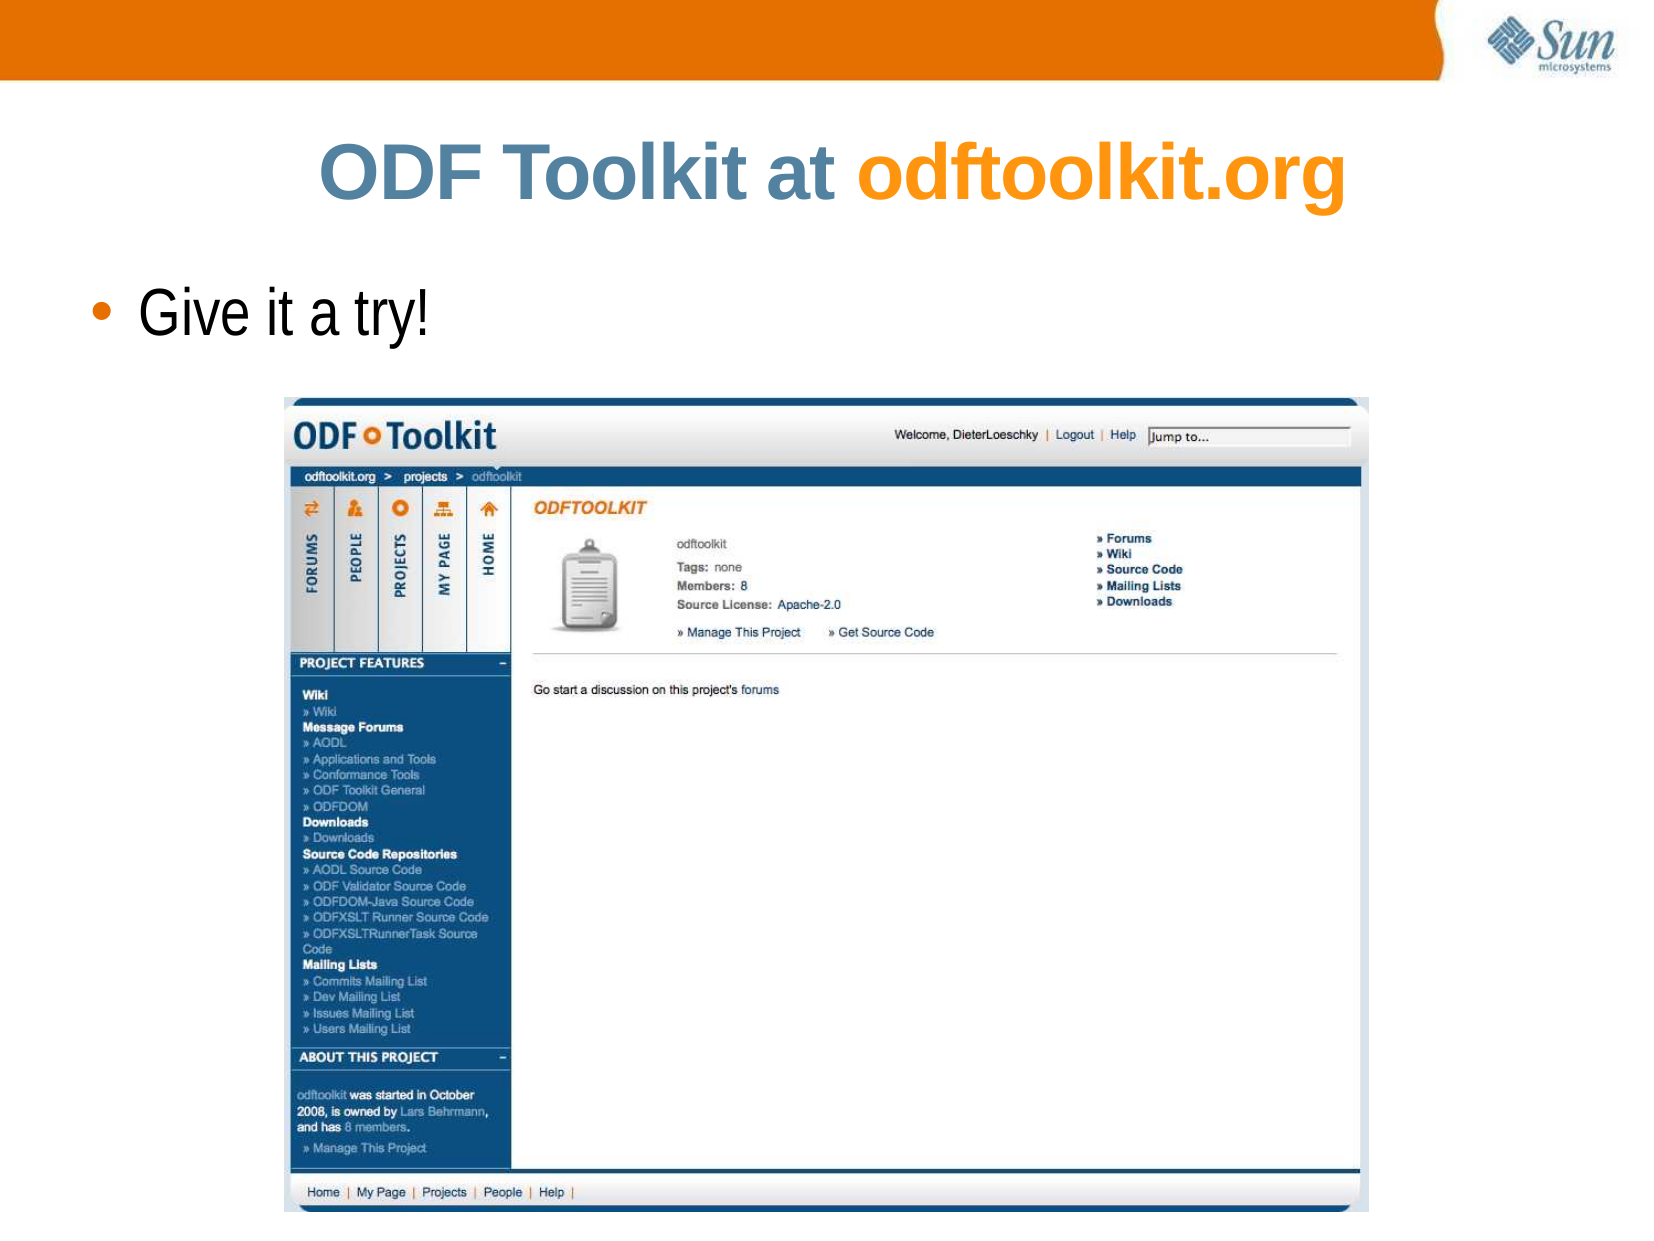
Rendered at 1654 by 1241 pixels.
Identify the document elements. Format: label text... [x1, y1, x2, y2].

list Give it a try! [71, 283, 1545, 978]
title ODF Toolkit at odftoolkit.org [82, 135, 1585, 251]
picture [0, 0, 1654, 83]
picture [284, 978, 1369, 1212]
